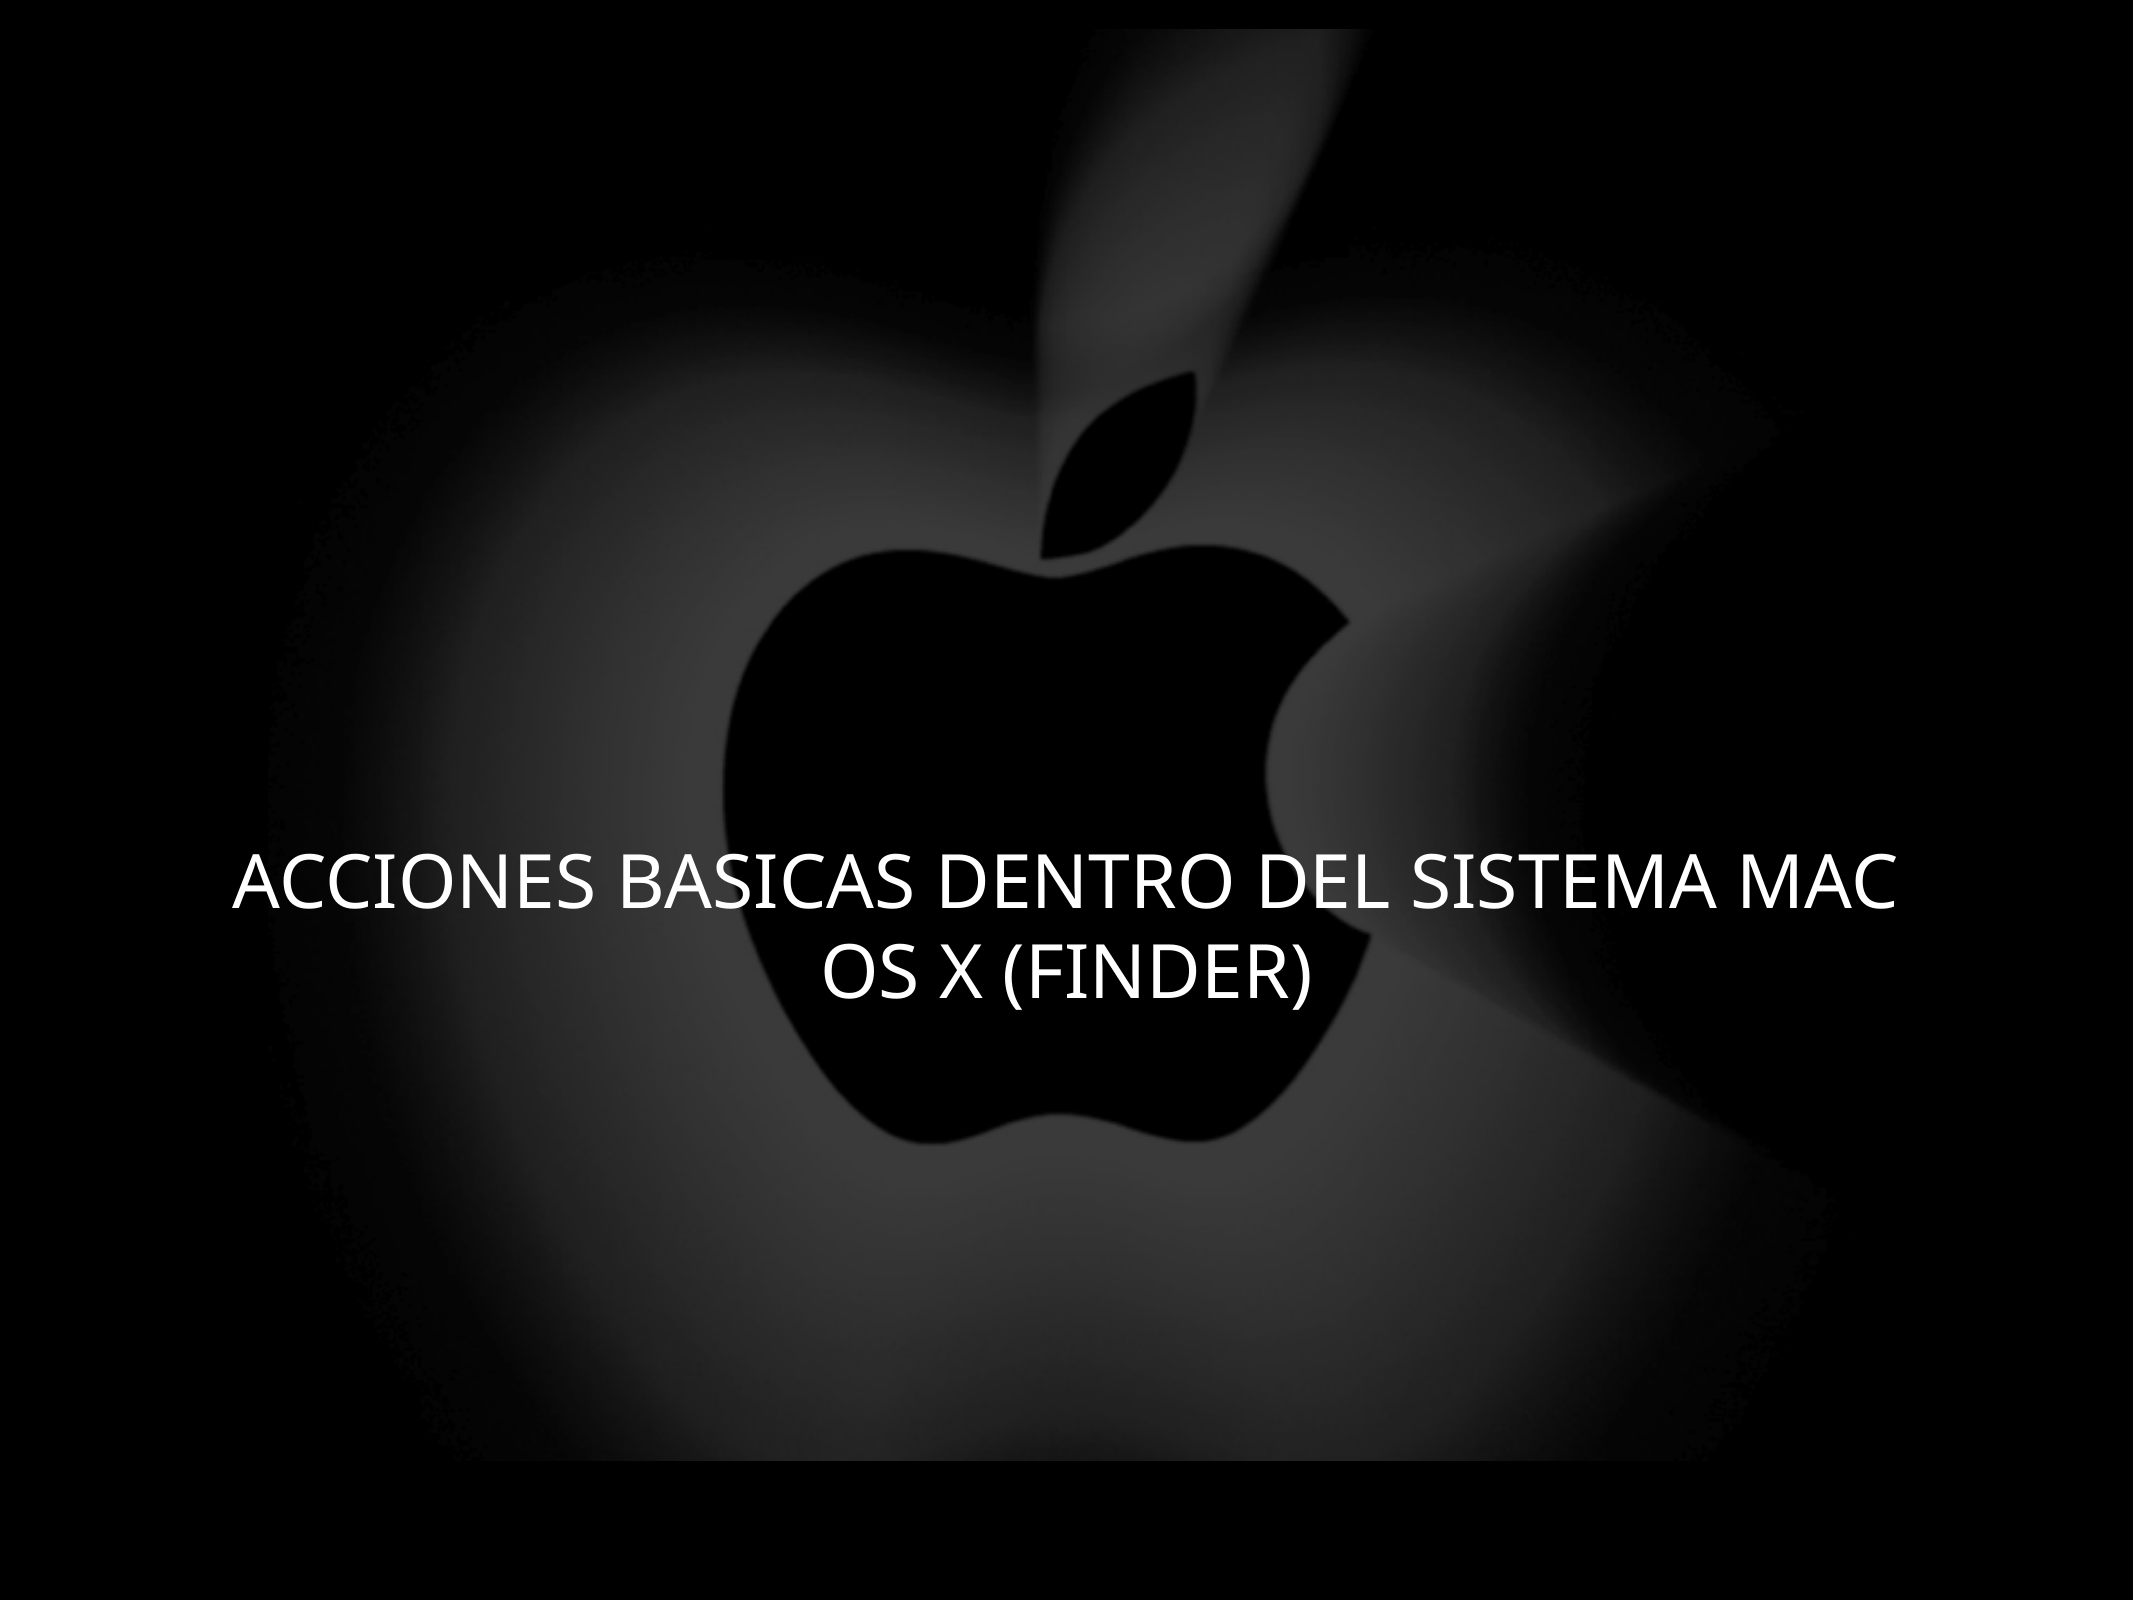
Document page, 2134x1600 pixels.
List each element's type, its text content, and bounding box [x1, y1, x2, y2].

picture [268, 1022, 1873, 1461]
list ACCIONES BASICAS DENTRO DEL SISTEMA MAC OS X (FINDER) [208, 825, 1925, 1022]
picture [268, 29, 1873, 825]
